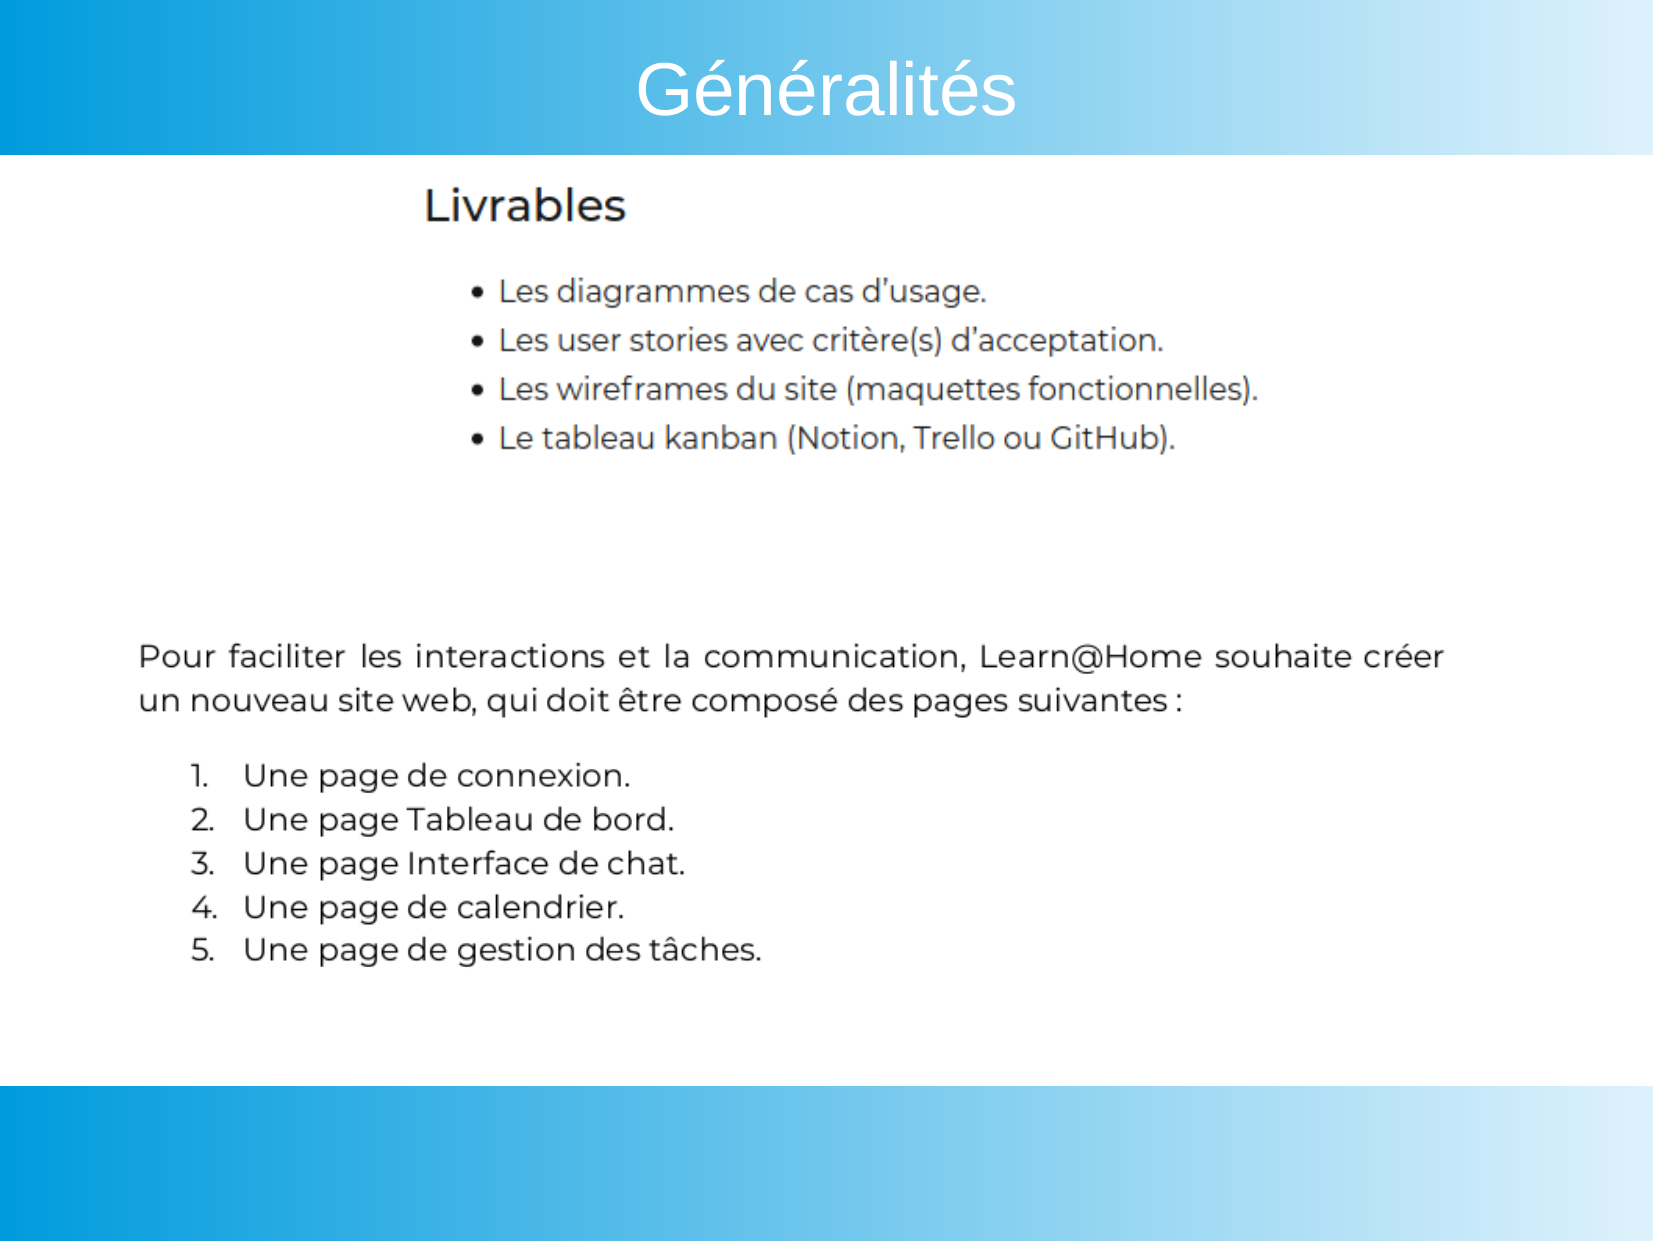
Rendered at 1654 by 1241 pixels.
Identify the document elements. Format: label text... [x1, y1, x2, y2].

picture [135, 630, 1465, 978]
title Généralités [82, 37, 1571, 143]
picture [395, 167, 1295, 487]
